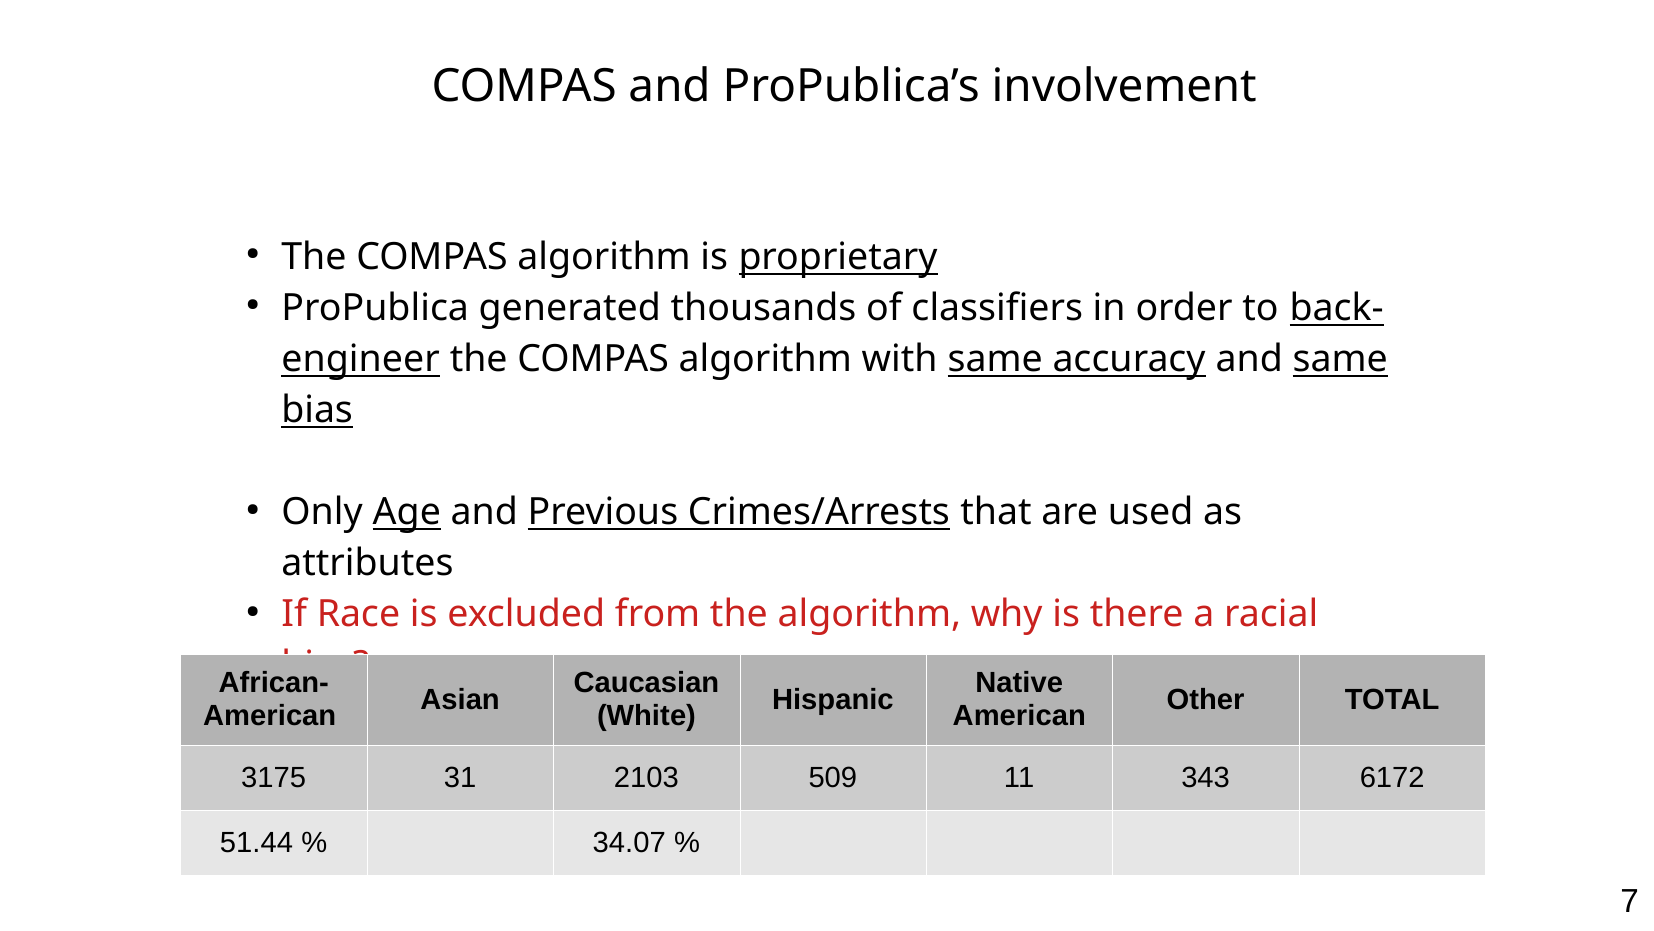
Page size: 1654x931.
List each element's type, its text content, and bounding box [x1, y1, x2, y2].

table_cell [741, 811, 926, 875]
table_header Other [1113, 655, 1299, 745]
table_cell 51.44 % [181, 811, 367, 875]
table_cell [1113, 811, 1299, 875]
table_header Caucasian (White) [554, 655, 740, 745]
text_box COMPAS and ProPublica’s involvement [376, 45, 1277, 123]
table_cell [1300, 811, 1485, 875]
table_header TOTAL [1300, 655, 1485, 745]
table_header African-American [181, 655, 367, 745]
table_header Asian [368, 655, 553, 745]
table_header Hispanic [741, 655, 926, 745]
table_cell 3175 [181, 746, 367, 810]
table_header Native American [927, 655, 1112, 745]
table_cell 343 [1113, 746, 1299, 810]
table_cell [927, 811, 1112, 875]
text_box The COMPAS algorithm is proprietary ProPublica generated thousands of classifiers in order to back-engineer the COMPAS algorithm with same accuracy and same bias Only Age and Previous Crimes/Arrests that are used as attributes If Race is excluded from the algorithm, why is there a racial bias? [231, 222, 1423, 648]
table_cell [368, 811, 553, 875]
table_cell 2103 [554, 746, 740, 810]
table_cell 34.07 % [554, 811, 740, 875]
table_cell 11 [927, 746, 1112, 810]
text_box <number> [1024, 874, 1654, 931]
table_cell 6172 [1300, 746, 1485, 810]
table_cell 509 [741, 746, 926, 810]
table_cell 31 [368, 746, 553, 810]
